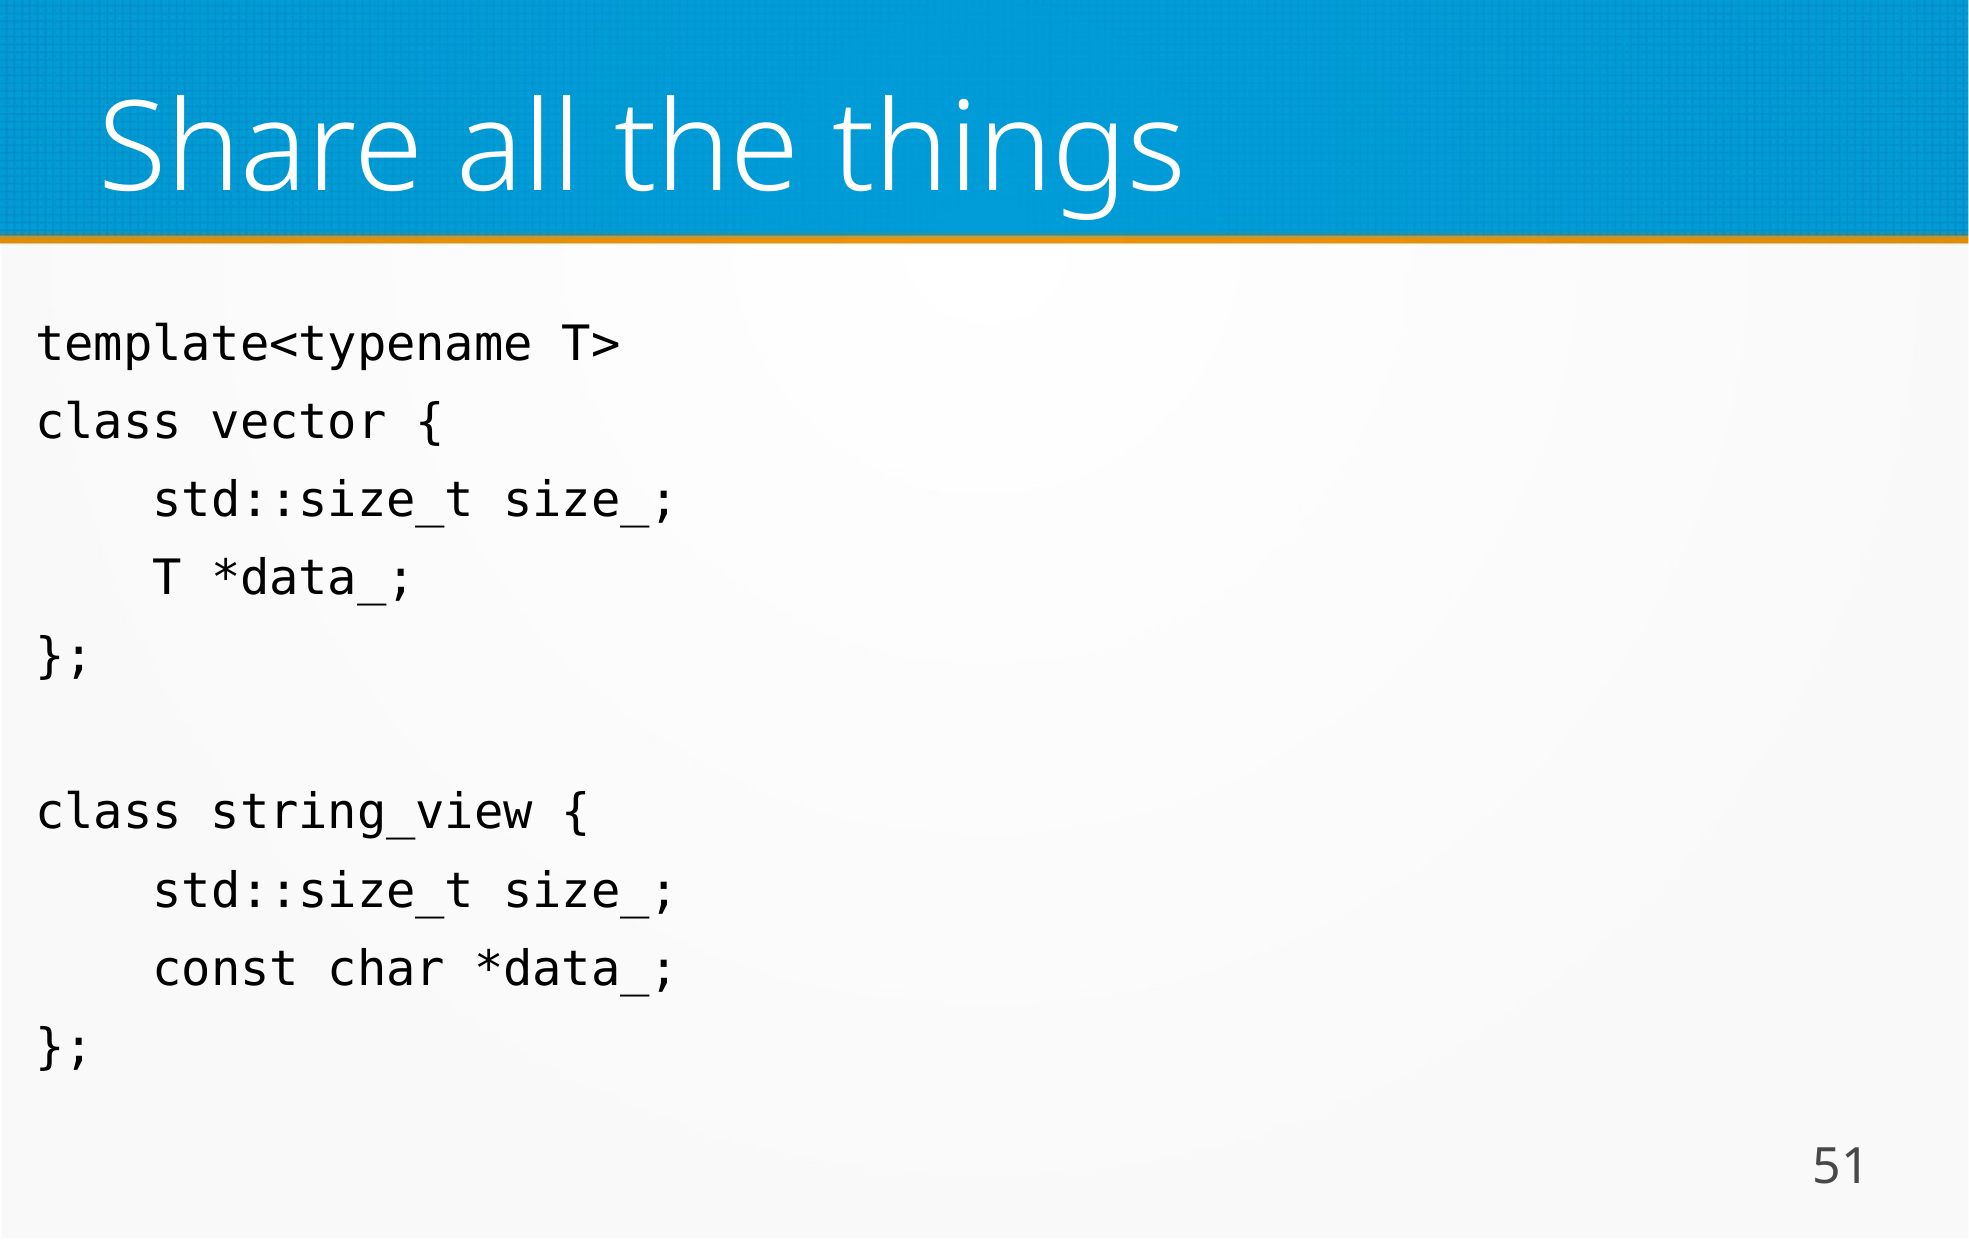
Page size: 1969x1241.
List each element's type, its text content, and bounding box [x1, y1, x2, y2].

picture [0, 233, 1969, 1241]
list template<typename T> class vector { std::size_t size_; T *data_; }; class string_view { std::size_t size_; const char *data_; }; [35, 315, 958, 1081]
title Share all the things [98, 19, 1870, 227]
